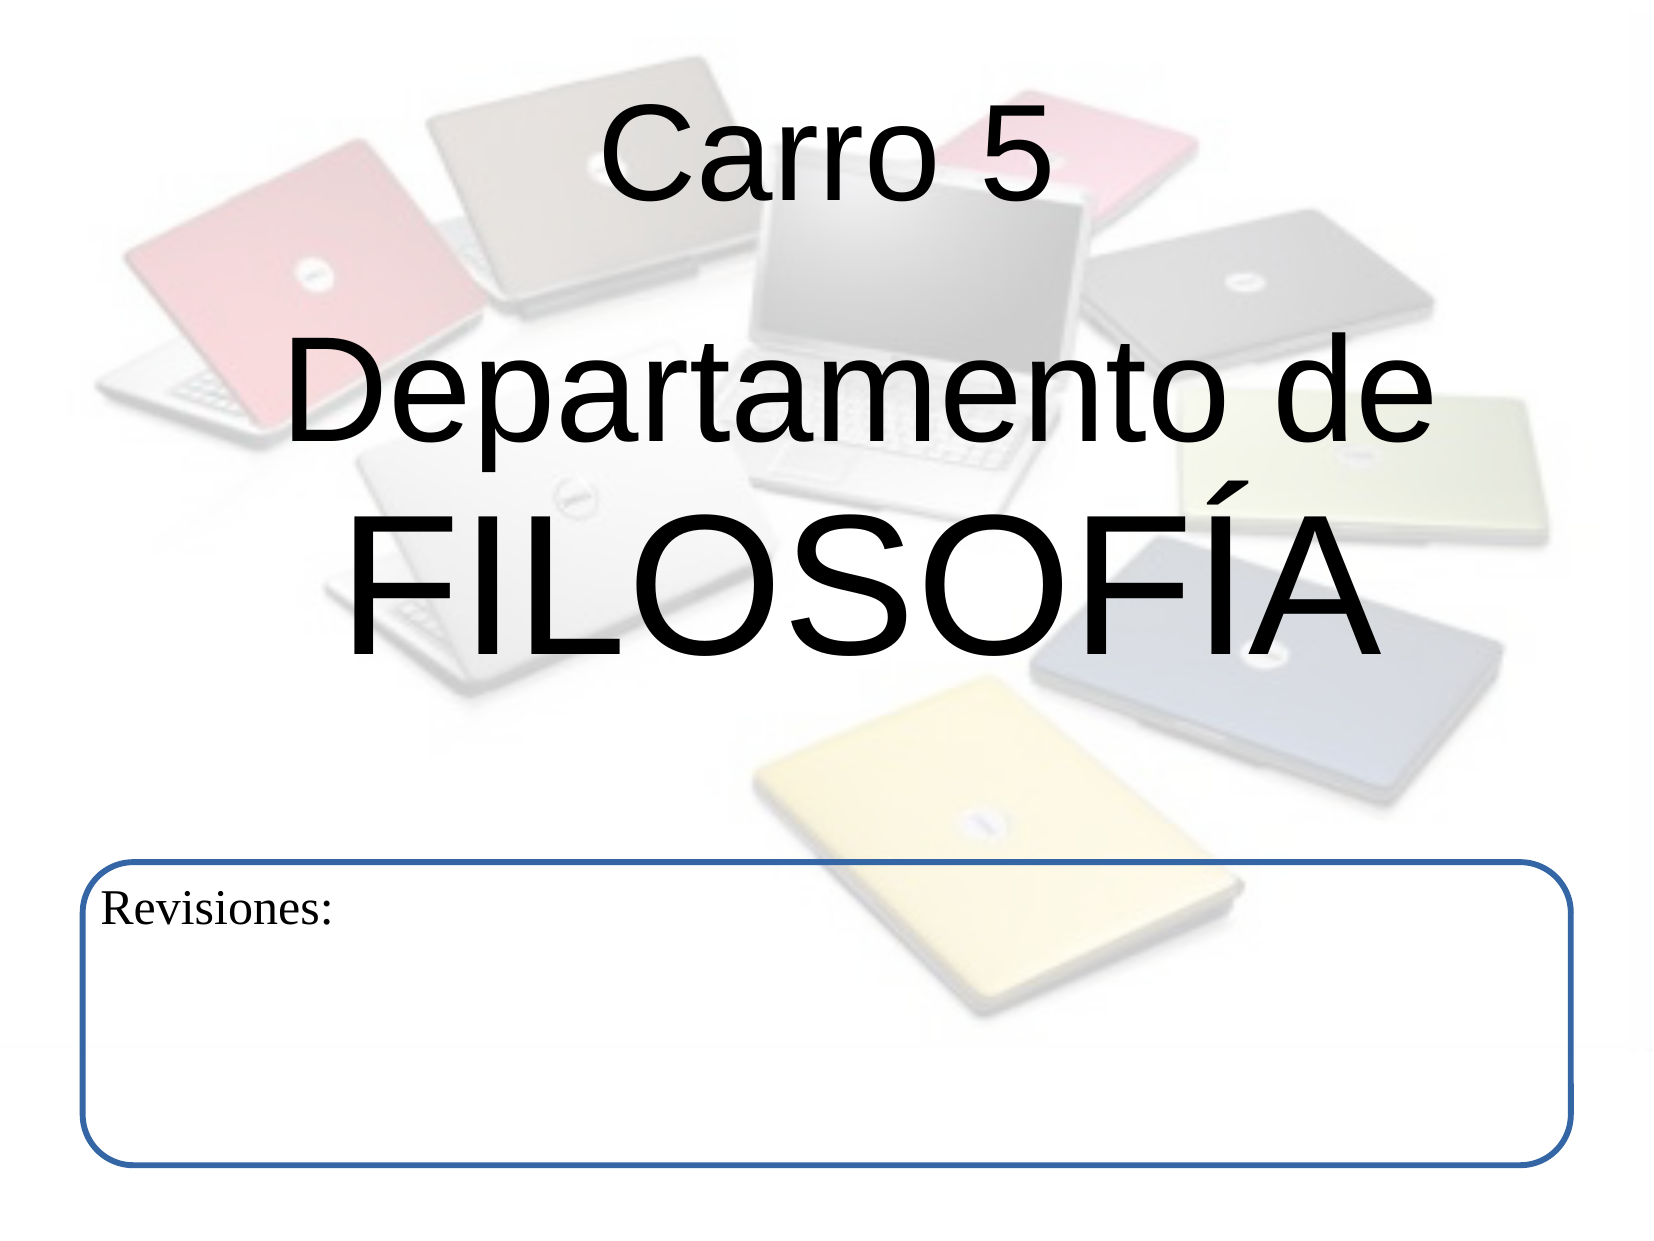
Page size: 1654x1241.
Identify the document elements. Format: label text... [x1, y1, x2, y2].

text_box Departamento de FILOSOFÍA [266, 298, 1456, 706]
title Carro 5 [82, 49, 1571, 257]
